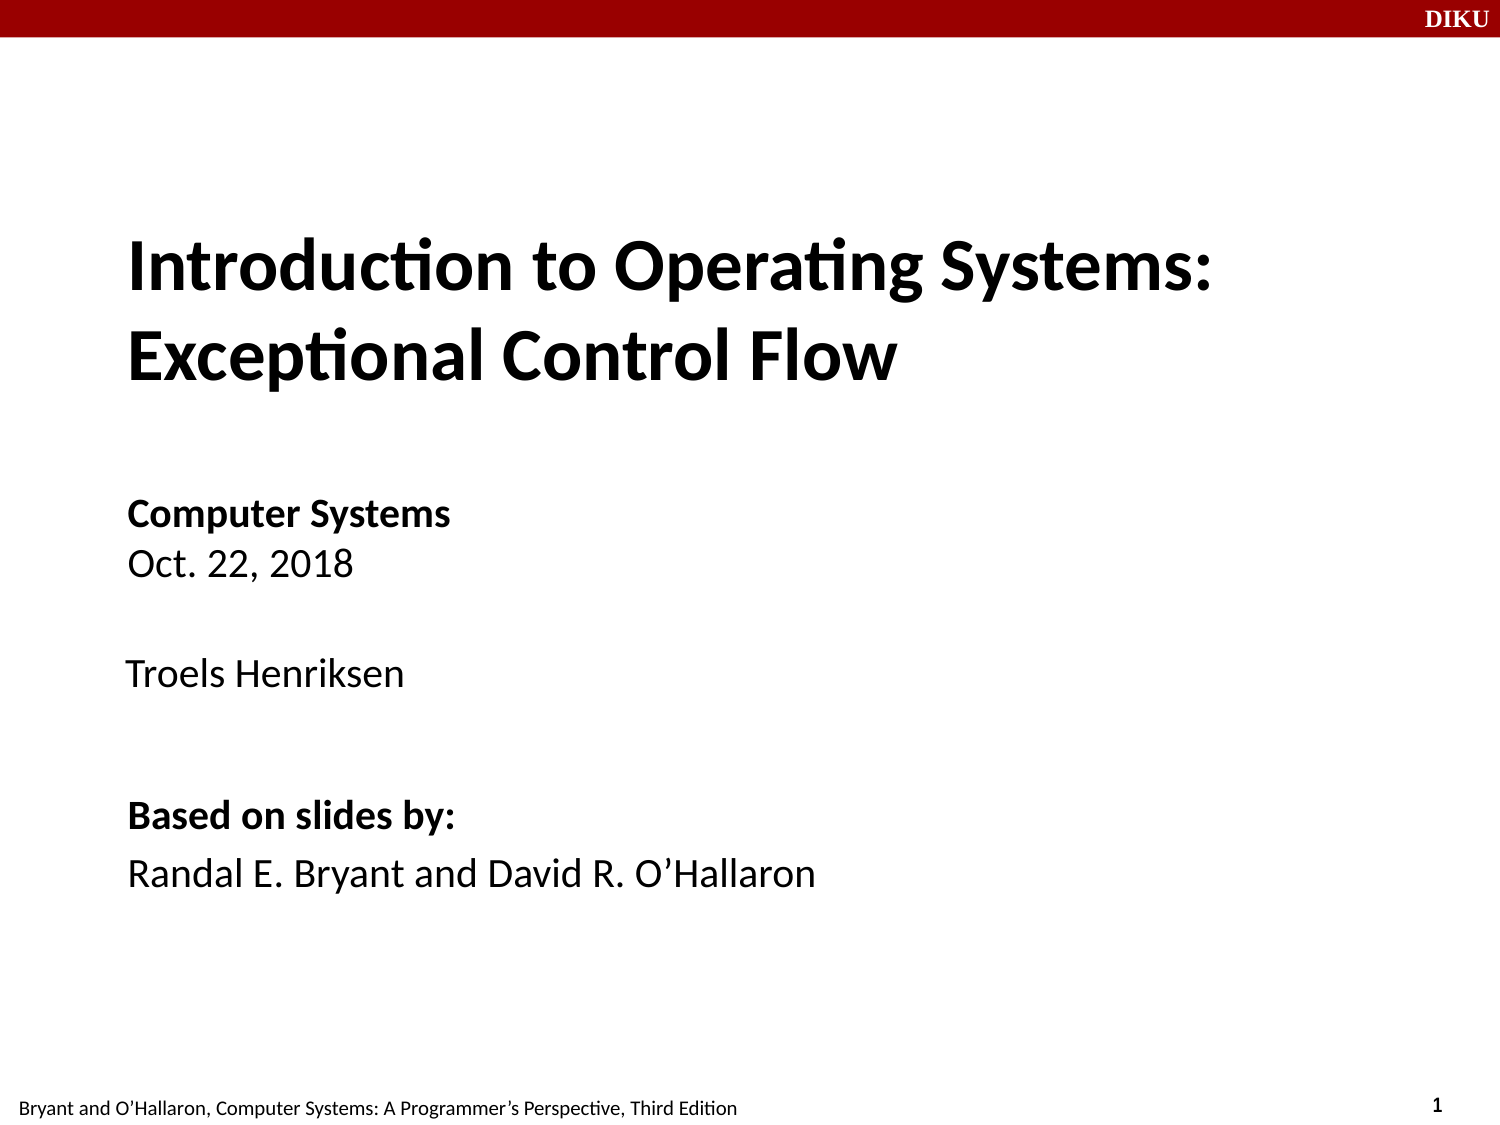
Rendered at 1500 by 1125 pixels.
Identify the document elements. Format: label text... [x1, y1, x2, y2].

subtitle Based on slides by: Randal E. Bryant and David R. O’Hallaron [112, 780, 1373, 1068]
title Introduction to Operating Systems: Exceptional Control Flow Computer Systems Oct. 22, 2018 [112, 280, 1388, 522]
text_box Troels Henriksen [110, 648, 421, 706]
